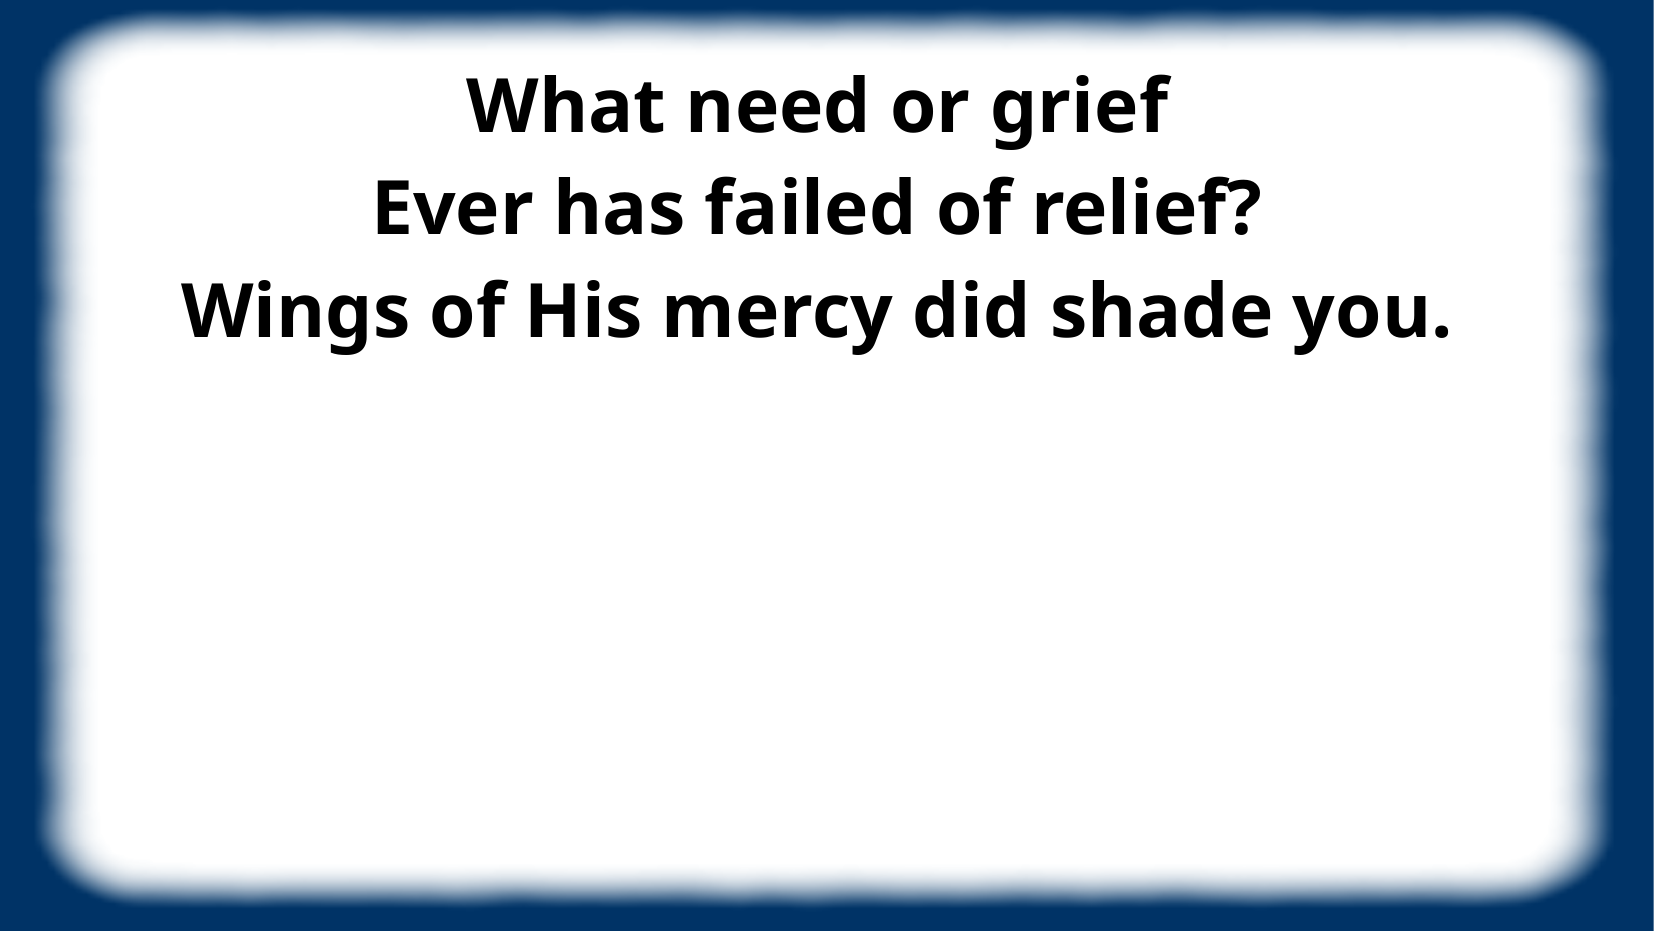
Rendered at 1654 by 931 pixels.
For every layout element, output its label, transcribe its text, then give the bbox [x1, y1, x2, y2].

text_box What need or grief Ever has failed of relief? Wings of His mercy did shade you. [90, 45, 1546, 391]
picture [0, 0, 1654, 931]
